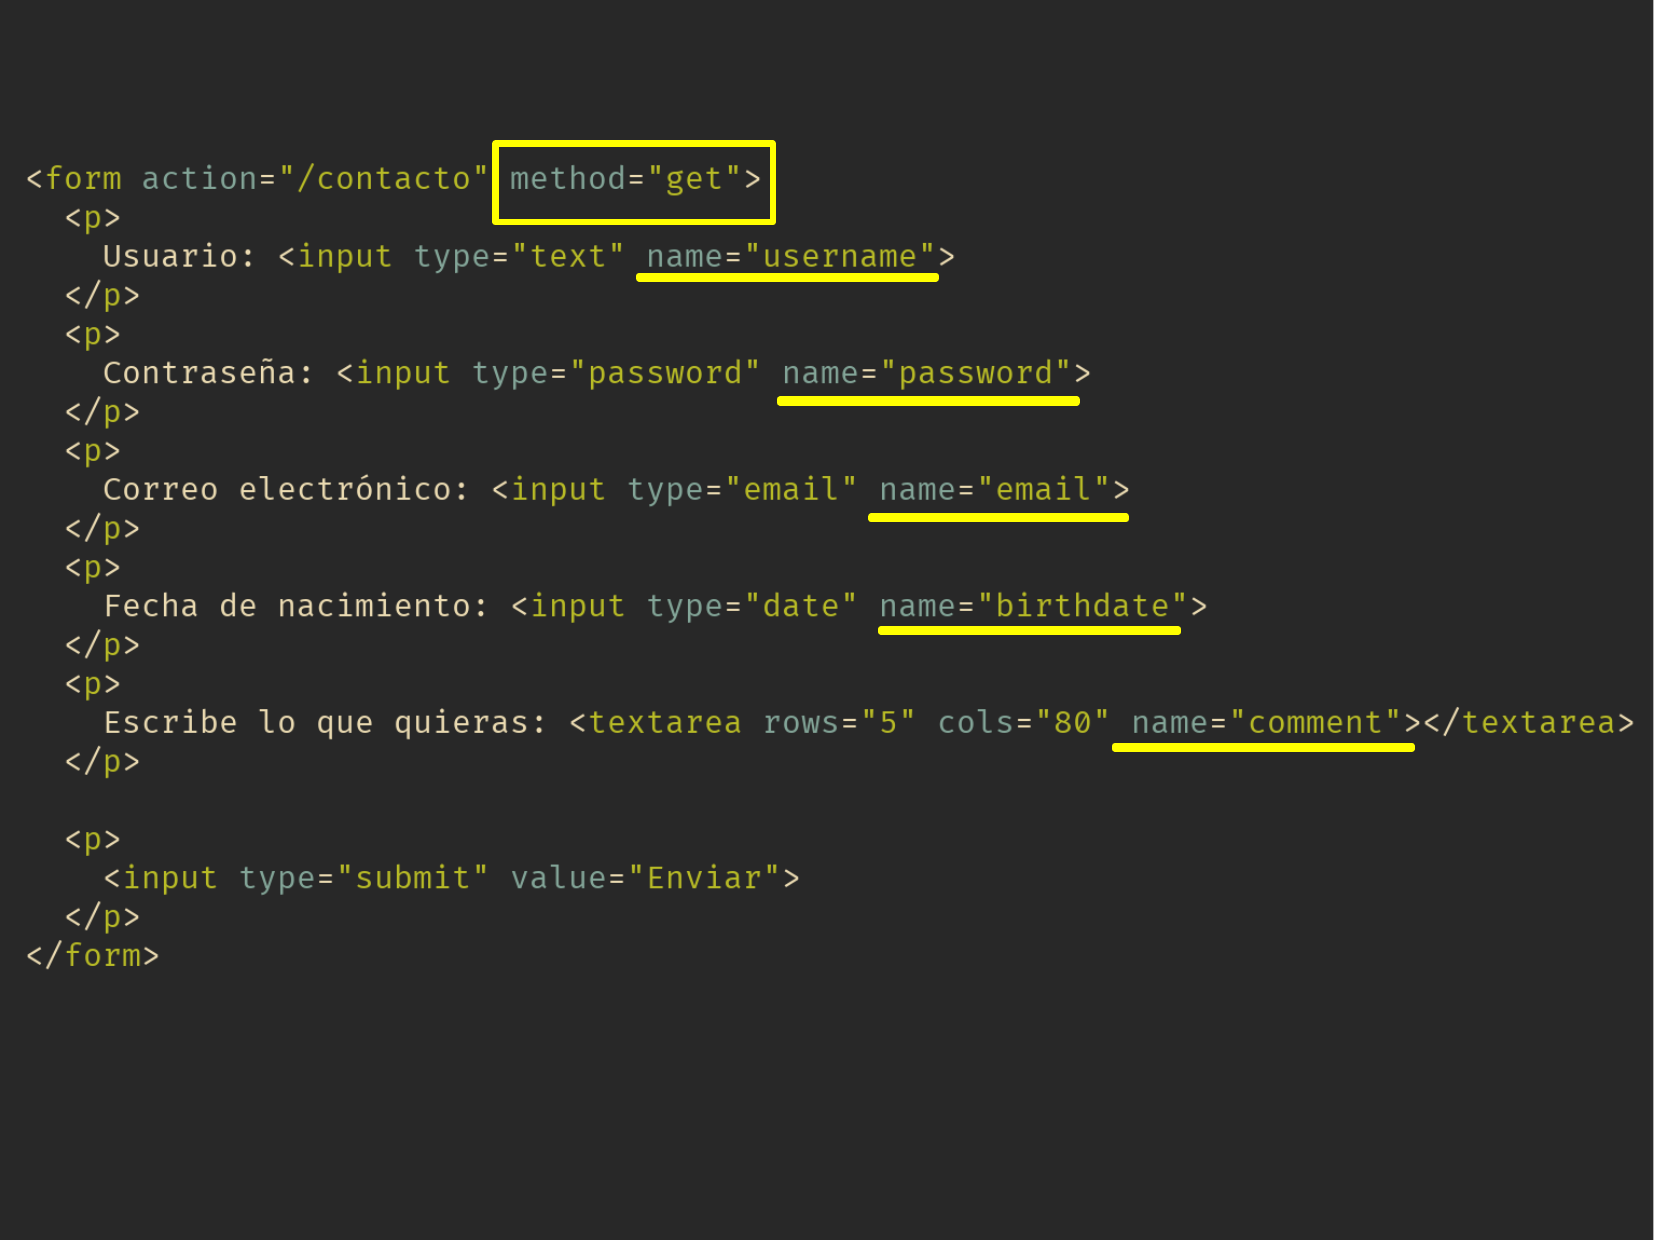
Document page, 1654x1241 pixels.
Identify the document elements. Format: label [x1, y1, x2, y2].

picture [0, 148, 1653, 993]
picture [499, 148, 770, 219]
